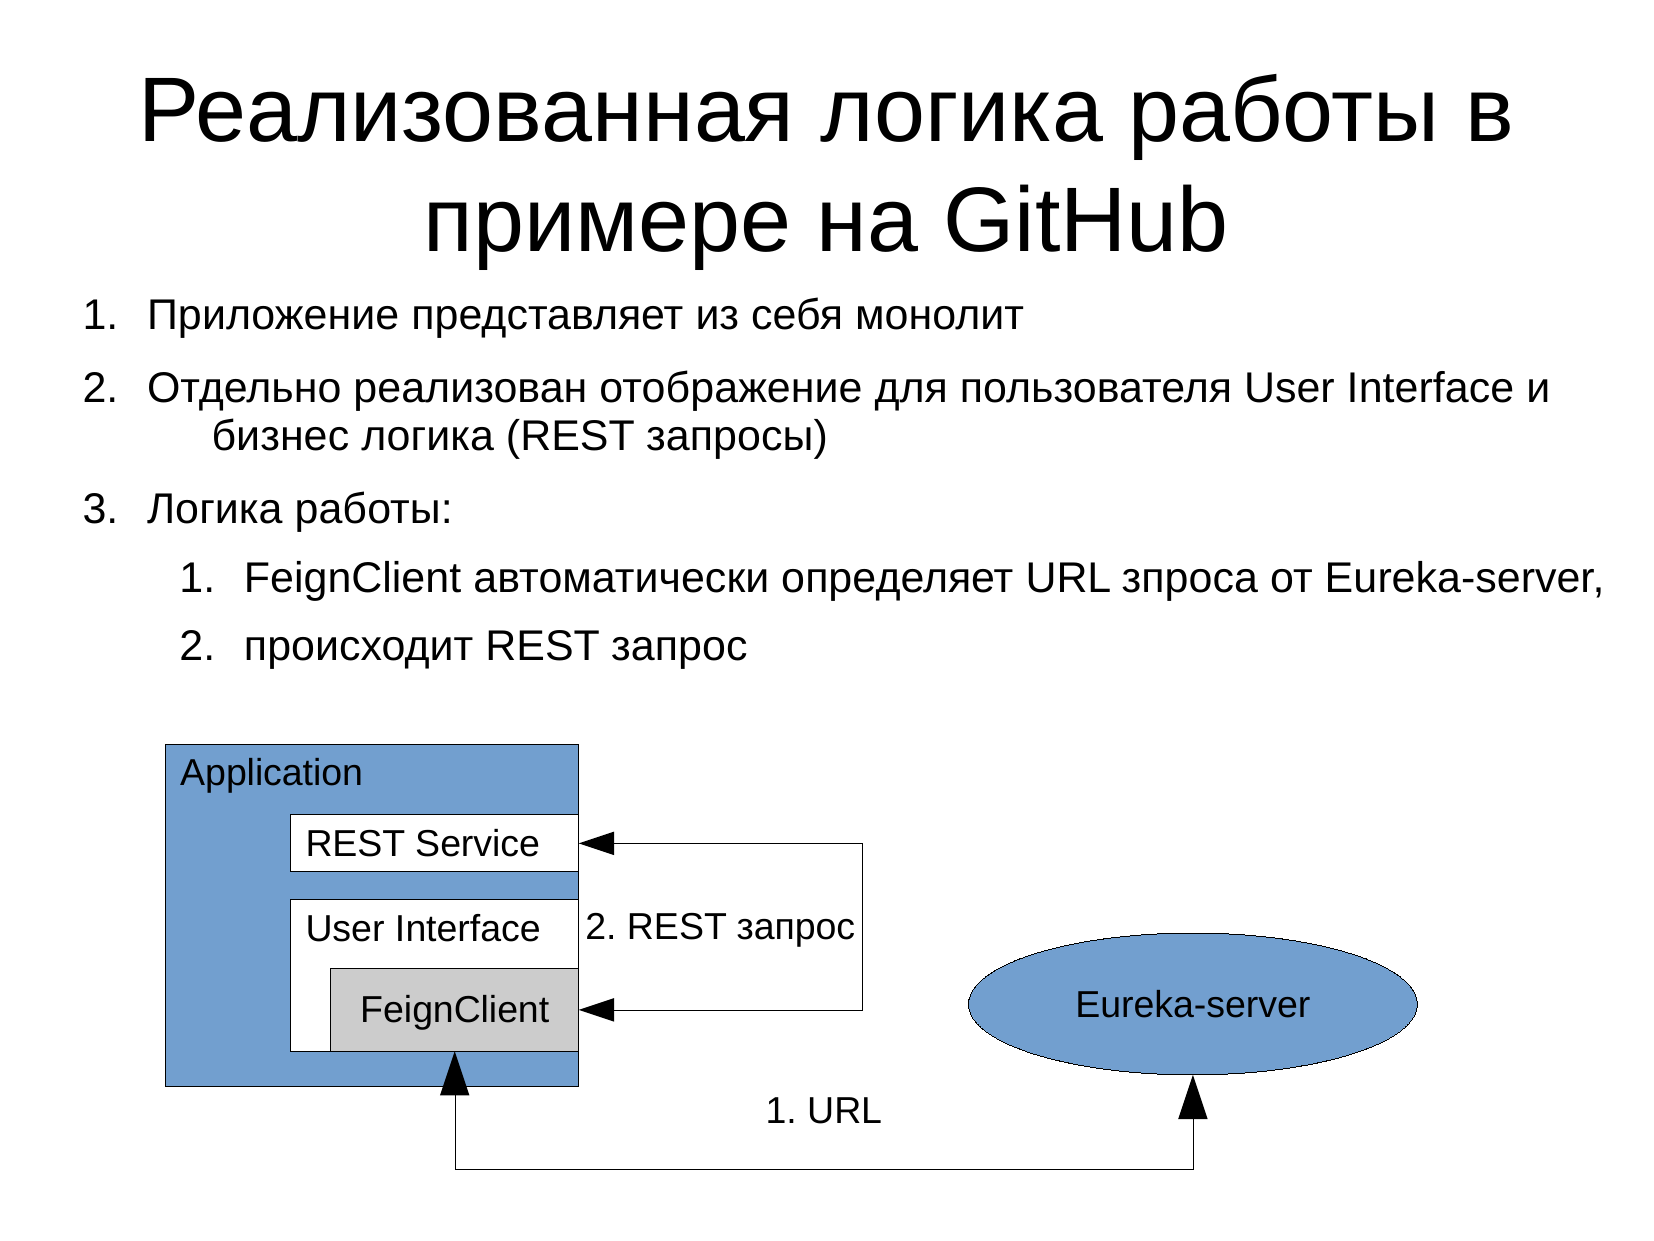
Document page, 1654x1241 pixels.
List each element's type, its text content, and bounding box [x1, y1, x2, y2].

text_box REST Service [290, 814, 579, 872]
text_box Eureka-server [968, 933, 1418, 1075]
text_box [165, 744, 579, 1087]
title Реализованная логика работы в примере на GitHub [82, 49, 1571, 257]
text_box [456, 1052, 579, 1087]
text_box User Interface [290, 899, 579, 1052]
text_box FeignClient [330, 968, 579, 1052]
list Приложение представляет из себя монолит Отдельно реализован отображение для пользователя User Interface и бизнес логика (REST запросы) Логика работы: FeignСlient автоматически определяет URL зпроса от Eureka-server, происходит REST запрос [82, 290, 1619, 709]
text_box Application [165, 744, 378, 801]
